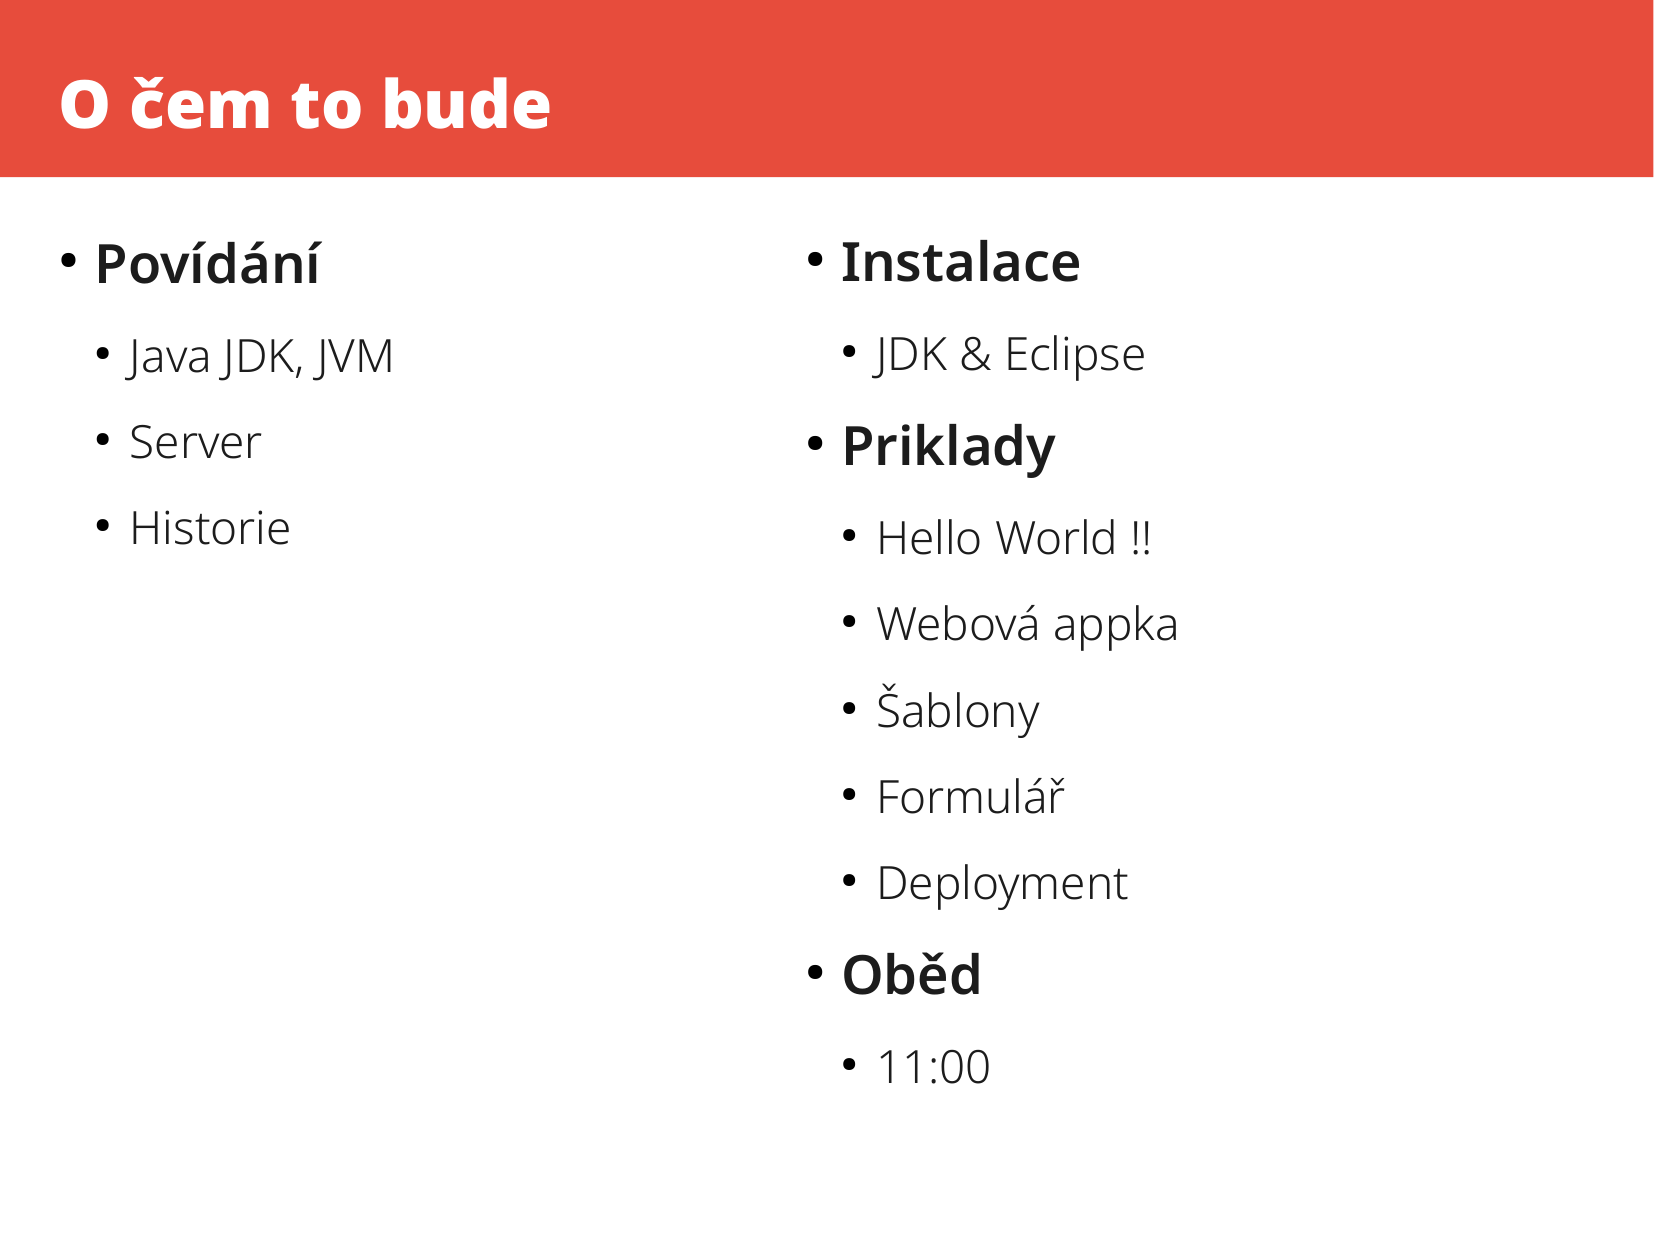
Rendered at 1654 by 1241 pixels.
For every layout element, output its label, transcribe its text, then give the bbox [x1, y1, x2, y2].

title O čem to bude [59, 0, 1595, 148]
list Povídání Java JDK, JVM Server Historie [59, 225, 780, 1183]
list Instalace JDK & Eclipse Priklady Hello World !! Webová appka Šablony Formulář Deployment Oběd 11:00 [805, 223, 1593, 1182]
